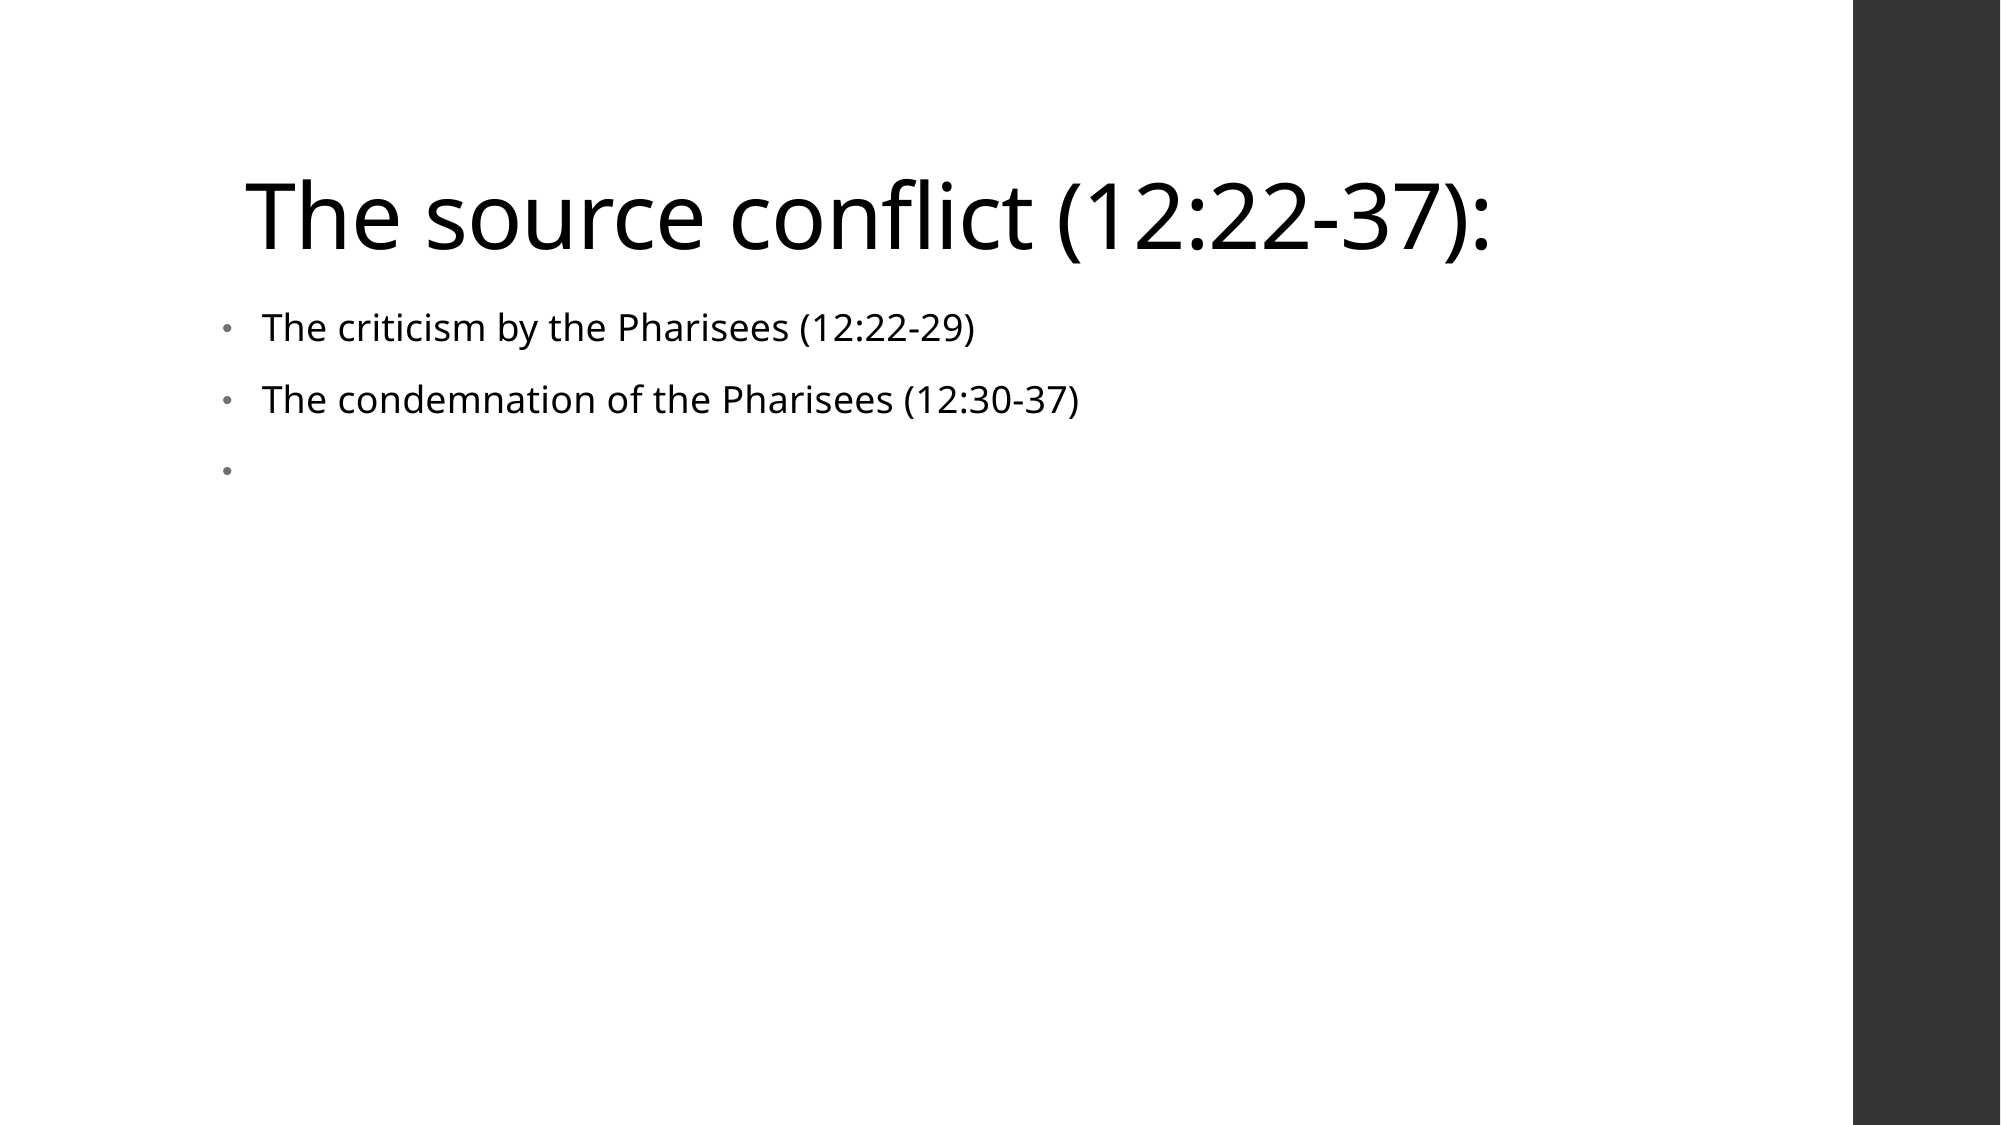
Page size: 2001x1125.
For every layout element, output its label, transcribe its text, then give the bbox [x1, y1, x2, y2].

list The criticism by the Pharisees (12:22-29) The condemnation of the Pharisees (12:30-37) [206, 299, 1617, 1014]
title The source conflict (12:22-37): [206, 60, 1797, 278]
